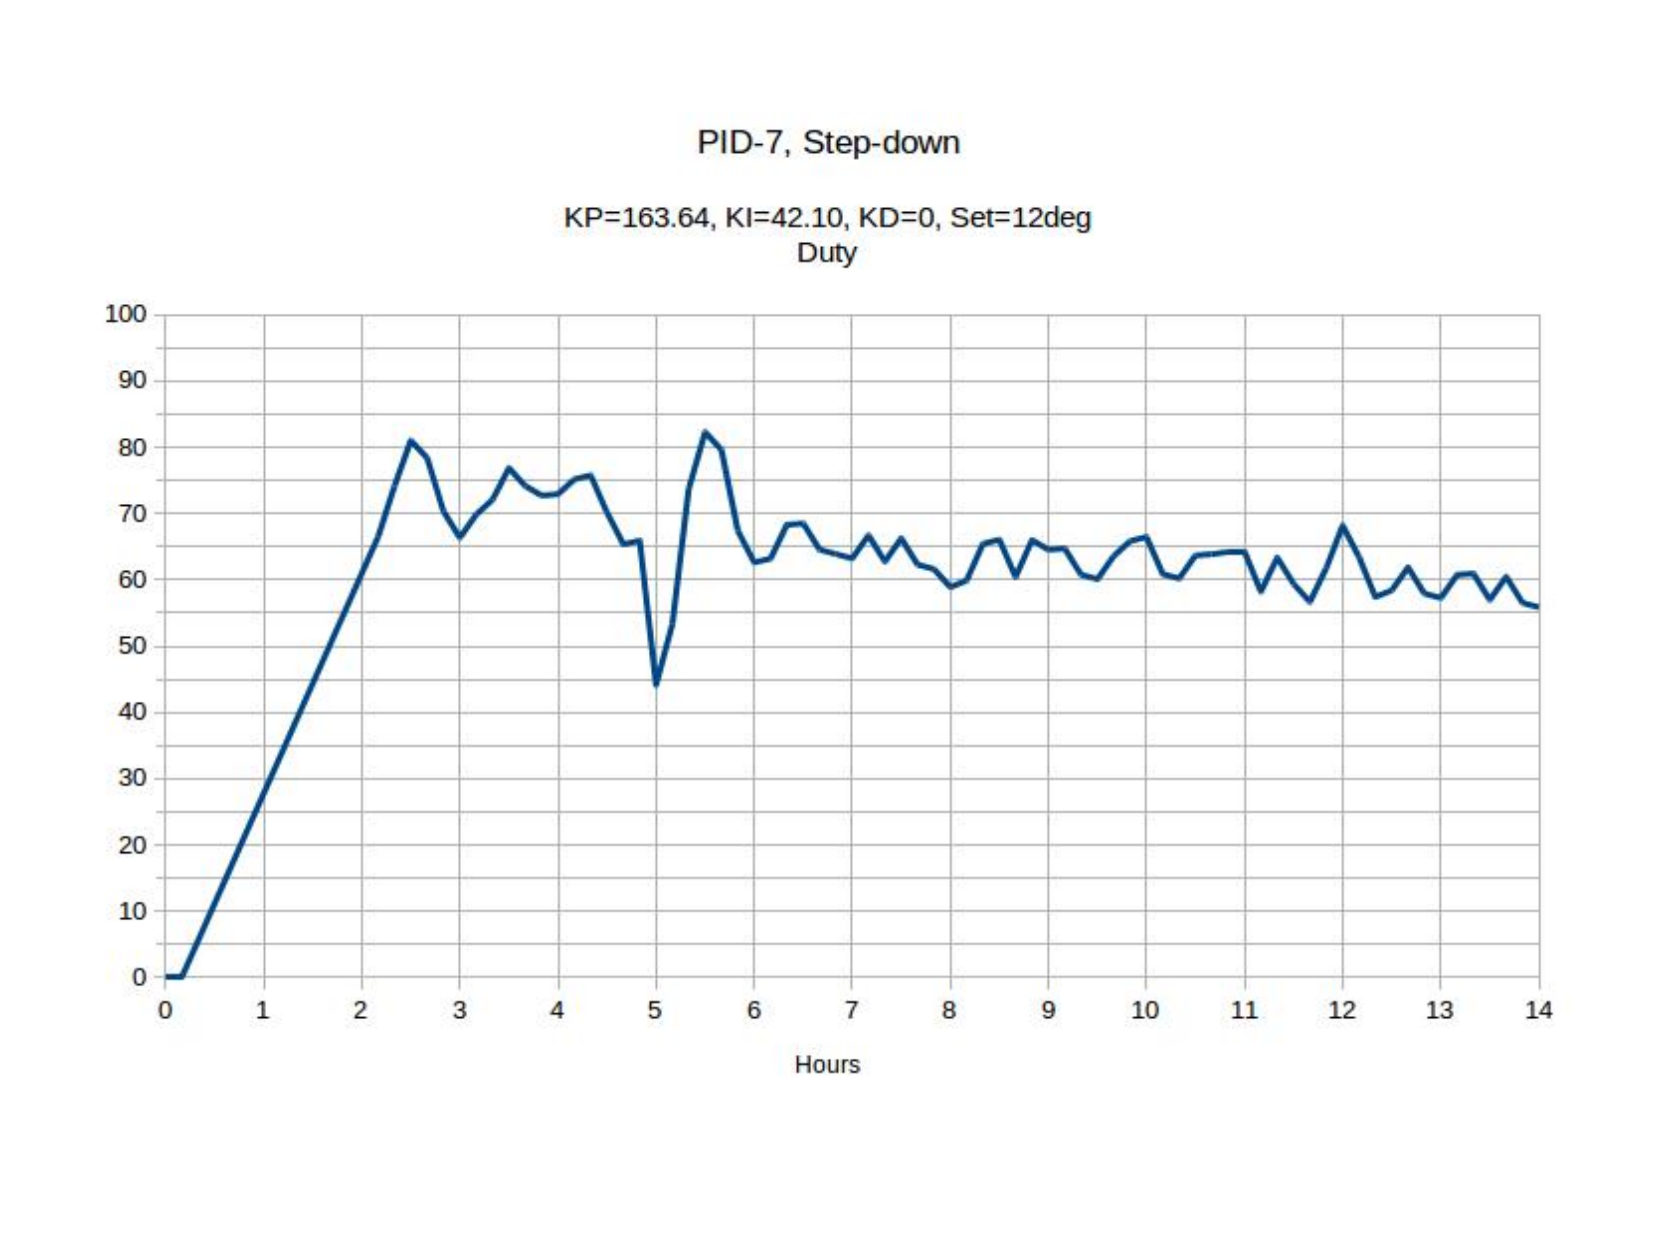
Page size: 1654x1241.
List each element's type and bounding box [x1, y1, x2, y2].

picture [75, 82, 1583, 1118]
